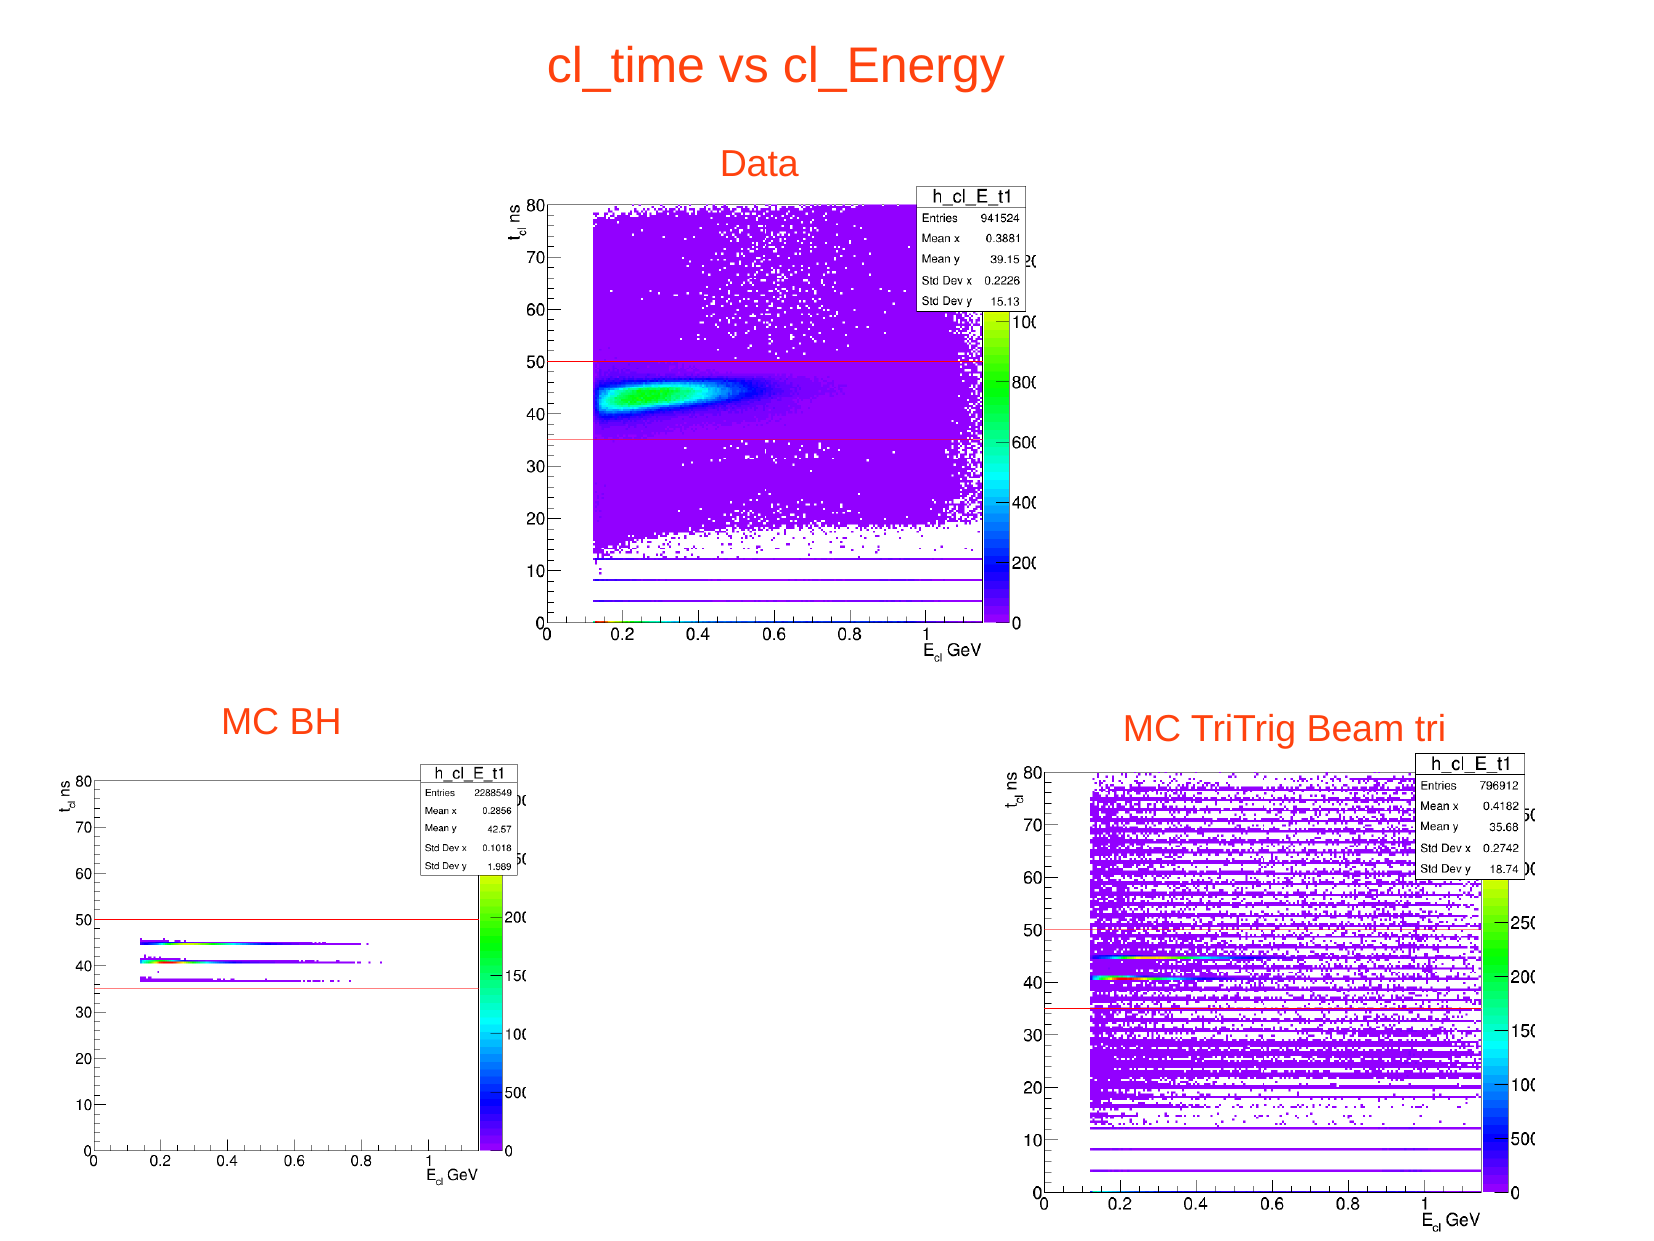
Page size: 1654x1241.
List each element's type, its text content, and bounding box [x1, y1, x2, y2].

text_box Data [705, 135, 814, 192]
picture [46, 734, 526, 1197]
text_box cl_time vs cl_Energy [532, 30, 1021, 102]
picture [990, 719, 1535, 1241]
text_box MC TriTrig Beam tri [1108, 700, 1472, 758]
text_box MC BH [206, 693, 361, 750]
picture [493, 152, 1036, 676]
